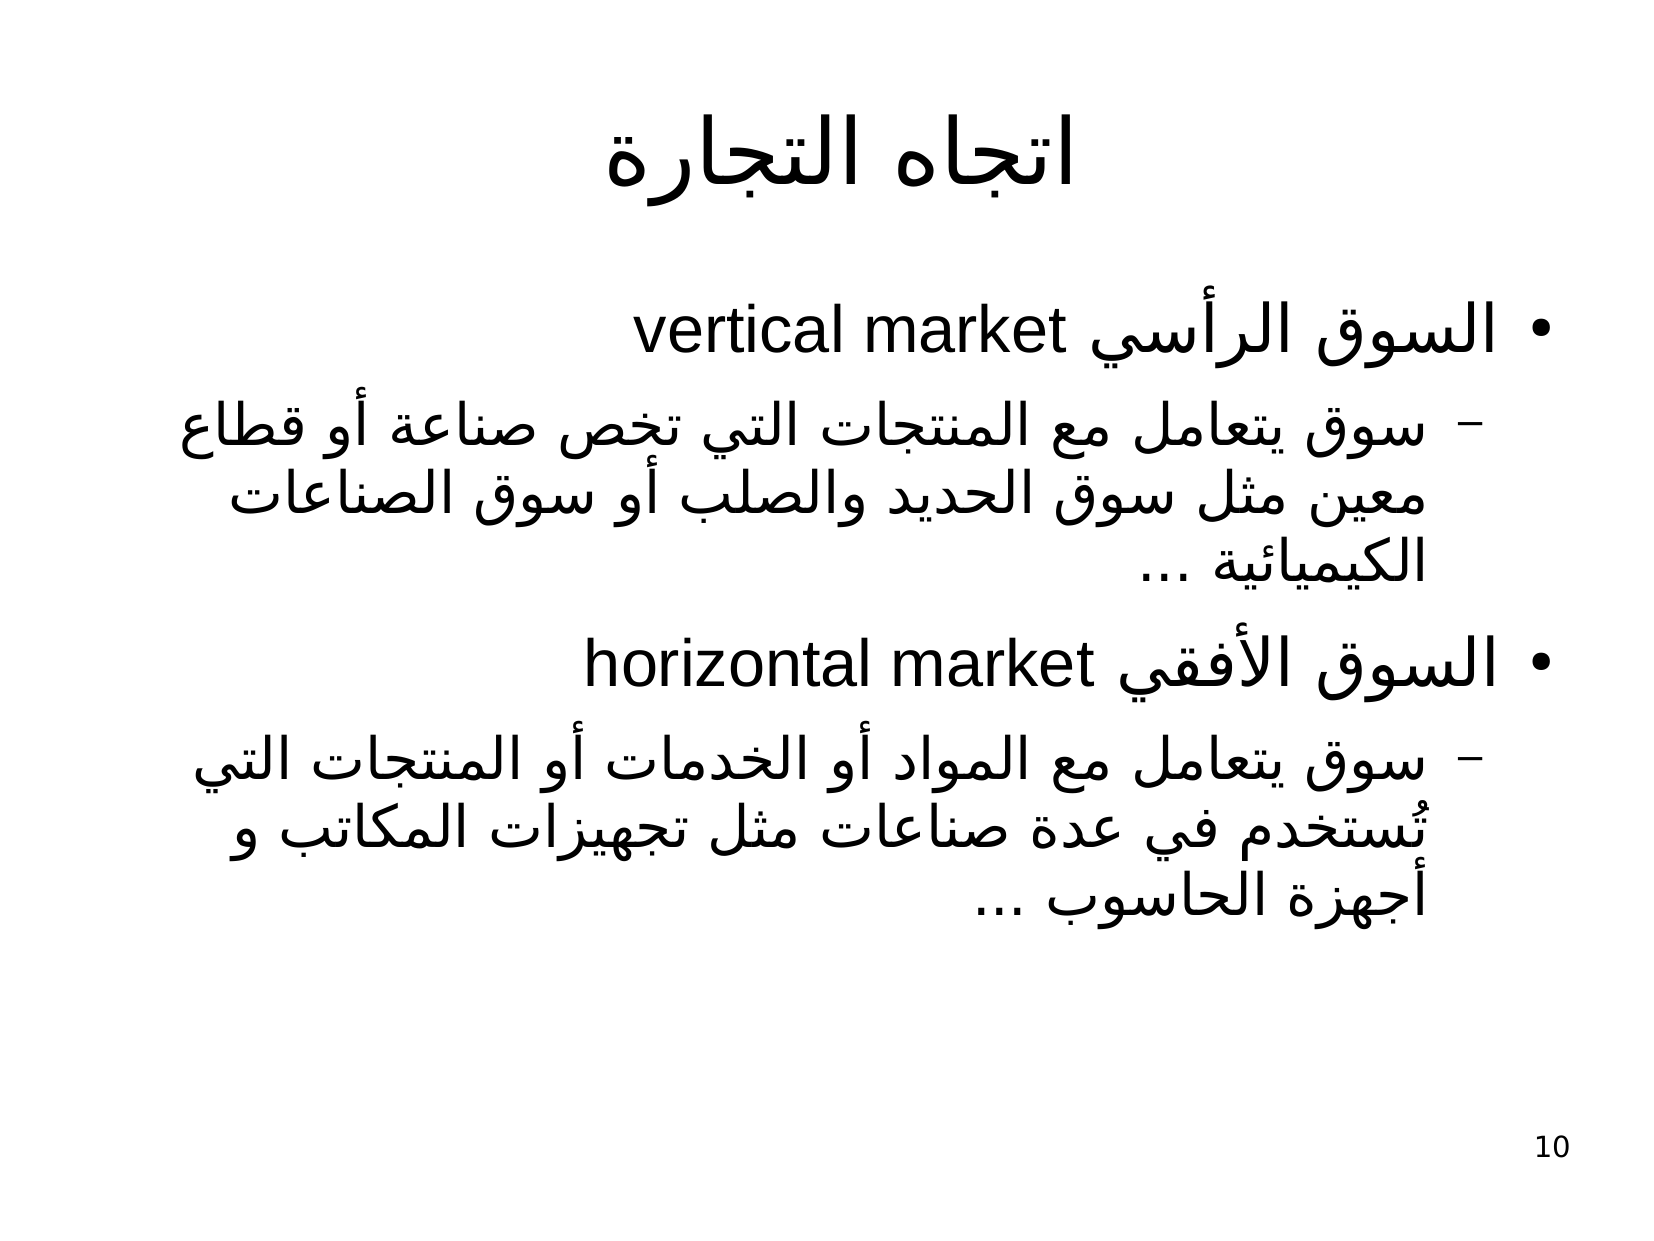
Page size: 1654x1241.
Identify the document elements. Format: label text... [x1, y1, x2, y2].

list السوق الرأسي vertical market سوق يتعامل مع المنتجات التي تخص صناعة أو قطاع معين مثل سوق الحديد والصلب أو سوق الصناعات الكيميائية ... السوق الأفقي horizontal market سوق يتعامل مع المواد أو الخدمات أو المنتجات التي تُستخدم في عدة صناعات مثل تجهيزات المكاتب و أجهزة الحاسوب ... [82, 290, 1571, 1010]
title اتجاه التجارة [82, 49, 1571, 257]
